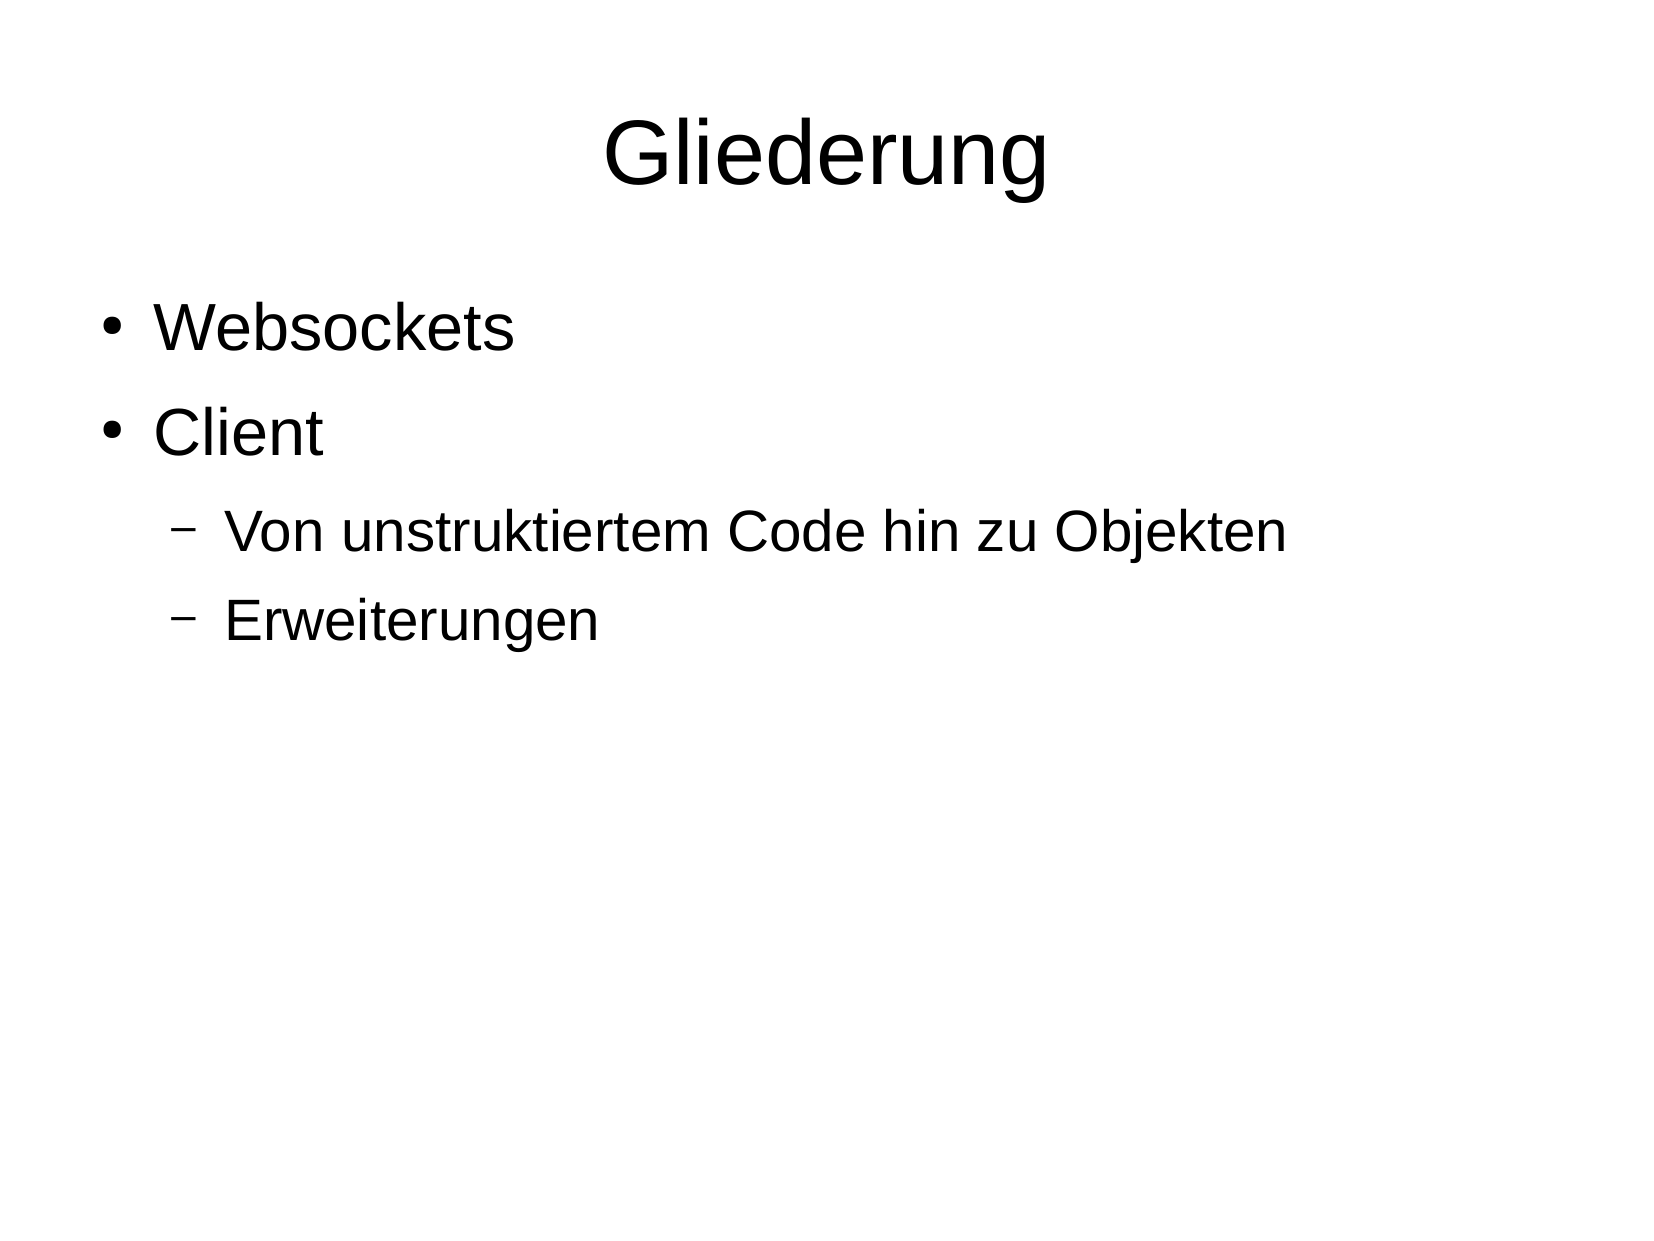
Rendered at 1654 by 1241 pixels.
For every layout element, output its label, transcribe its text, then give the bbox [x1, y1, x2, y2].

list Websockets Client Von unstruktiertem Code hin zu Objekten Erweiterungen [82, 290, 1538, 1010]
title Gliederung [82, 49, 1571, 257]
